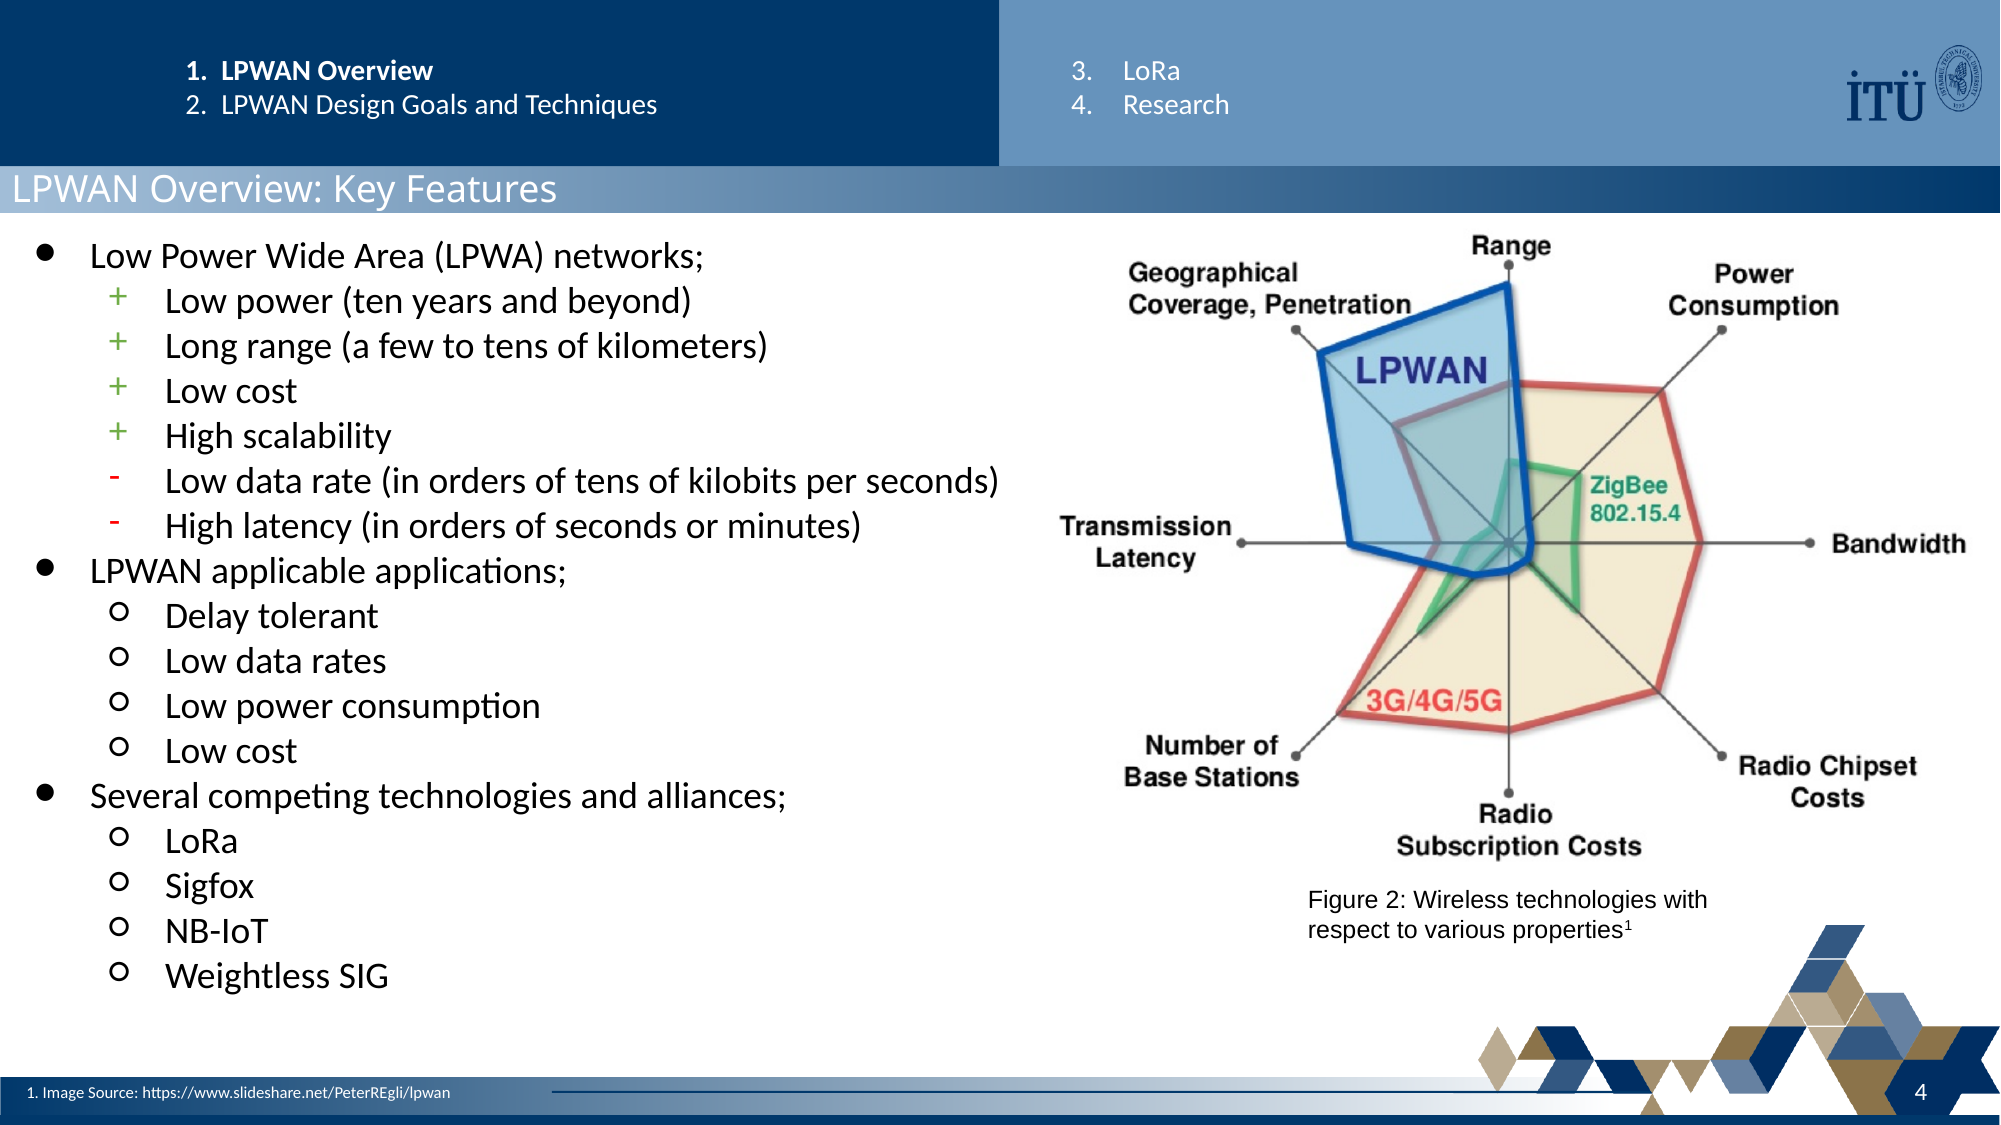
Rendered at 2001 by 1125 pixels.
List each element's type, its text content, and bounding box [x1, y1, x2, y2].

picture [1051, 223, 1977, 869]
picture [1478, 925, 2000, 1115]
picture [1859, 45, 1982, 121]
text_box Figure 2: Wireless technologies with respect to various properties1 [1292, 868, 1735, 952]
slide_number 1 [1880, 1059, 1962, 1122]
text_box LoRa Research [1033, 43, 1859, 151]
text_box Low Power Wide Area (LPWA) networks; Low power (ten years and beyond) Long range (a few to tens of kilometers) Low cost High scalability Low data rate (in orders of tens of kilobits per seconds) High latency (in orders of seconds or minutes) LPWAN applicable applications; Delay tolerant Low data rates Low power consumption Low cost Several competing technologies and alliances; LoRa Sigfox NB-IoT Weightless SIG [0, 223, 1168, 1010]
list 1. Image Source: https://www.slideshare.net/PeterREgli/lpwan [11, 1076, 596, 1125]
list LPWAN Overview: Key Features [11, 162, 1992, 212]
text_box LPWAN Overview LPWAN Design Goals and Techniques [74, 43, 901, 151]
